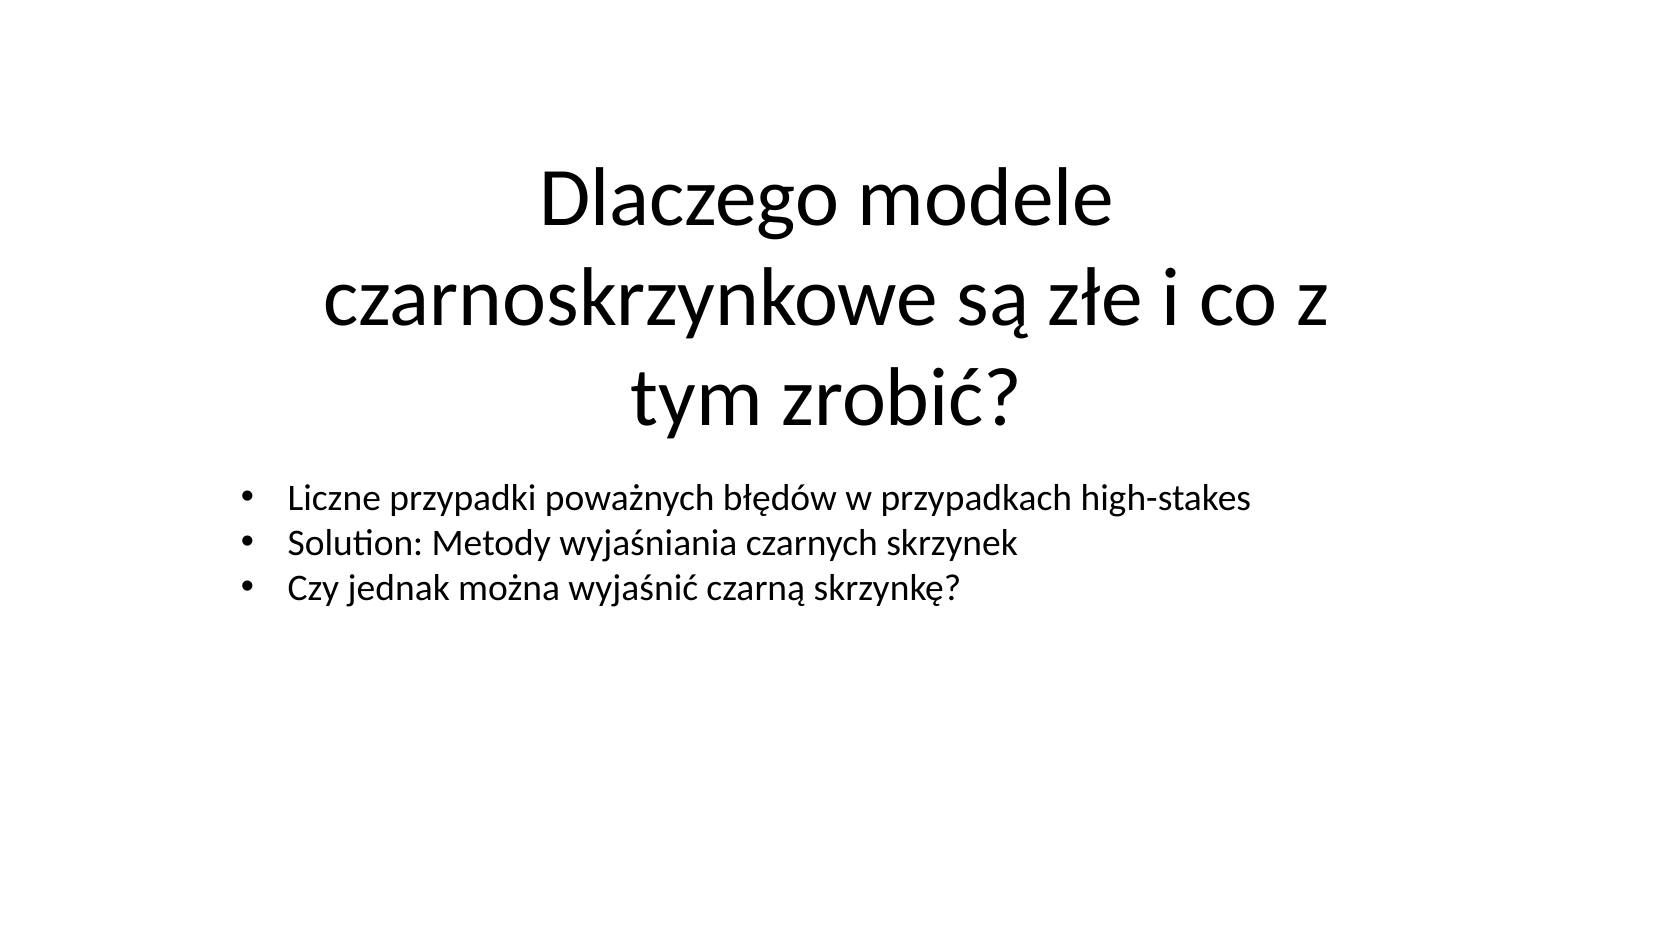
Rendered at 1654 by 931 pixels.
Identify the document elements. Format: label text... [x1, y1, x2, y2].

text_box Liczne przypadki poważnych błędów w przypadkach high-stakes Solution: Metody wyjaśniania czarnych skrzynek Czy jednak można wyjaśnić czarną skrzynkę? [225, 465, 1442, 617]
text_box Dlaczego modele czarnoskrzynkowe są złe i co z tym zrobić? [237, 134, 1416, 453]
